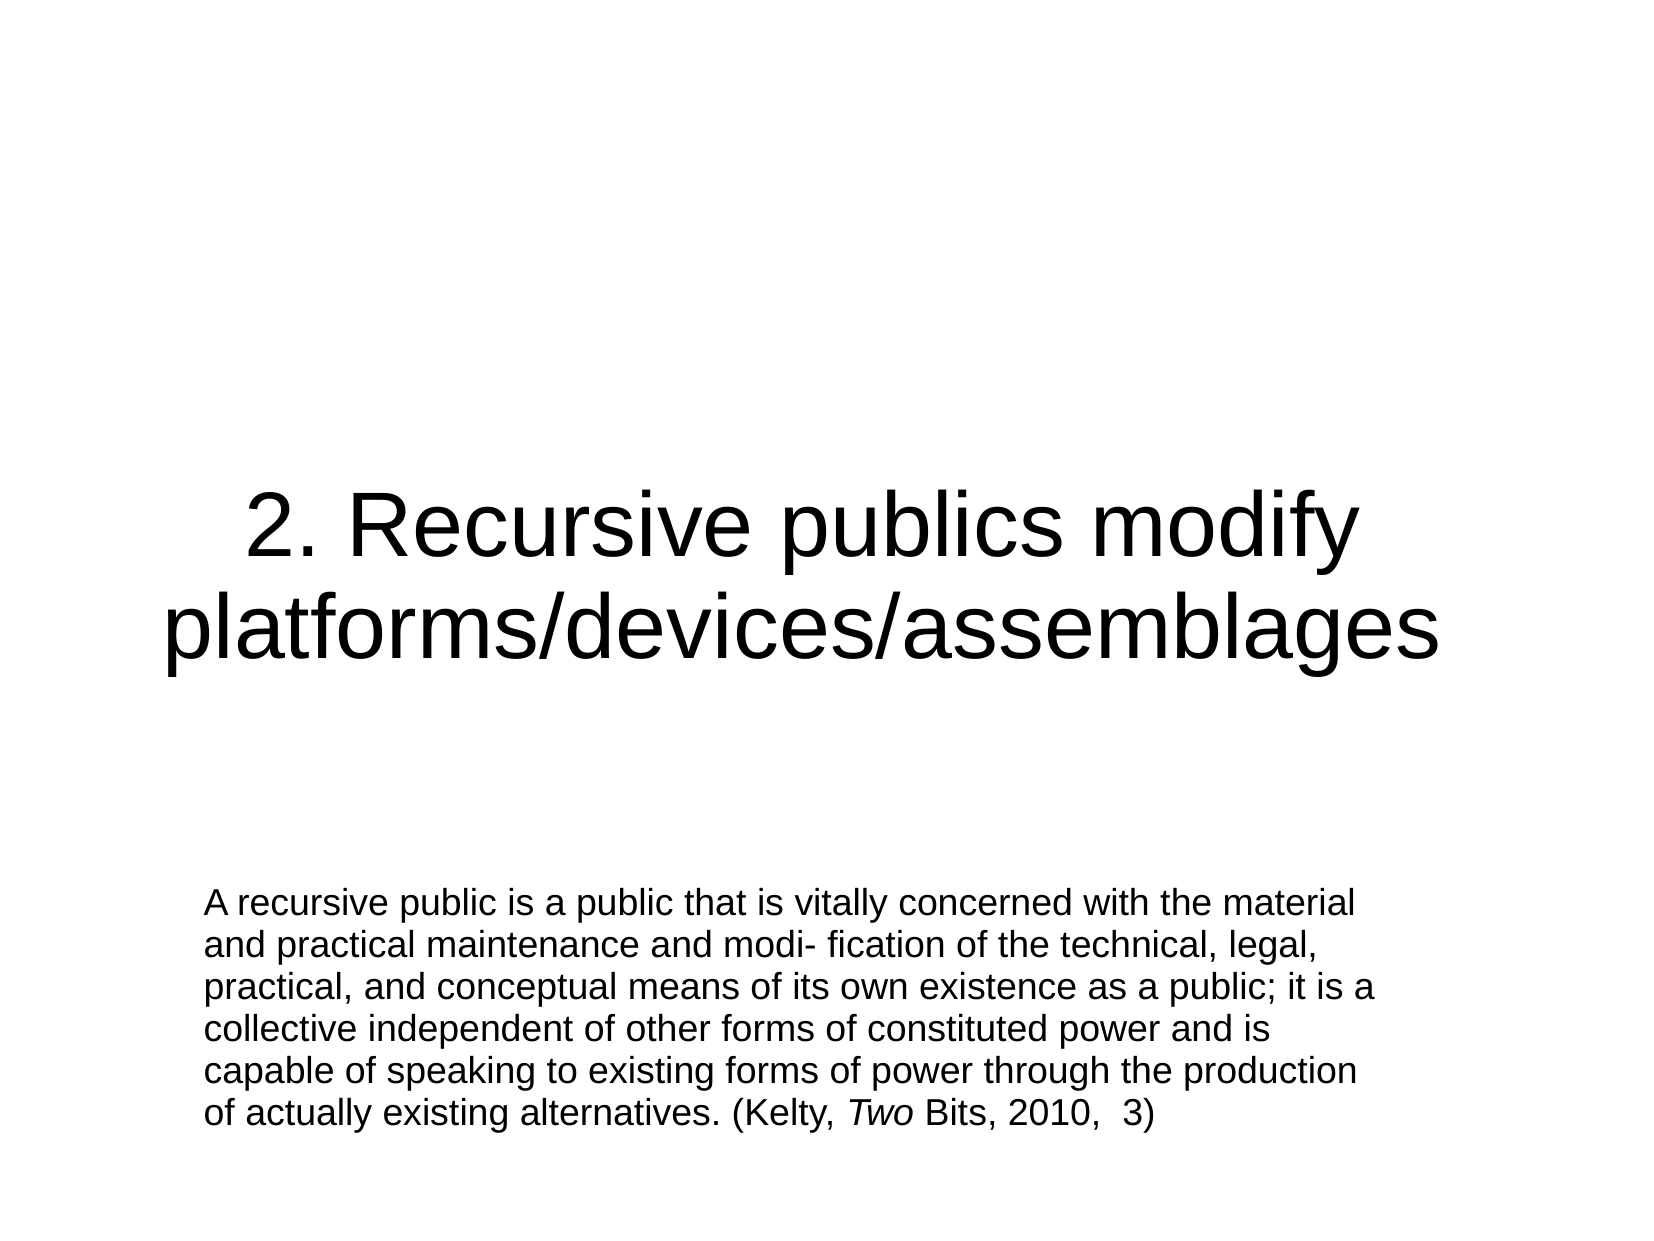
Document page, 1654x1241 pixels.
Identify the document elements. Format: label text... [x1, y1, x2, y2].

text_box A recursive public is a public that is vitally concerned with the material and practical maintenance and modi- fication of the technical, legal, practical, and conceptual means of its own existence as a public; it is a collective independent of other forms of constituted power and is capable of speaking to existing forms of power through the production of actually existing alternatives. (Kelty, Two Bits, 2010, 3) [188, 874, 1394, 1141]
title 2. Recursive publics modify platforms/devices/assemblages [59, 472, 1548, 680]
